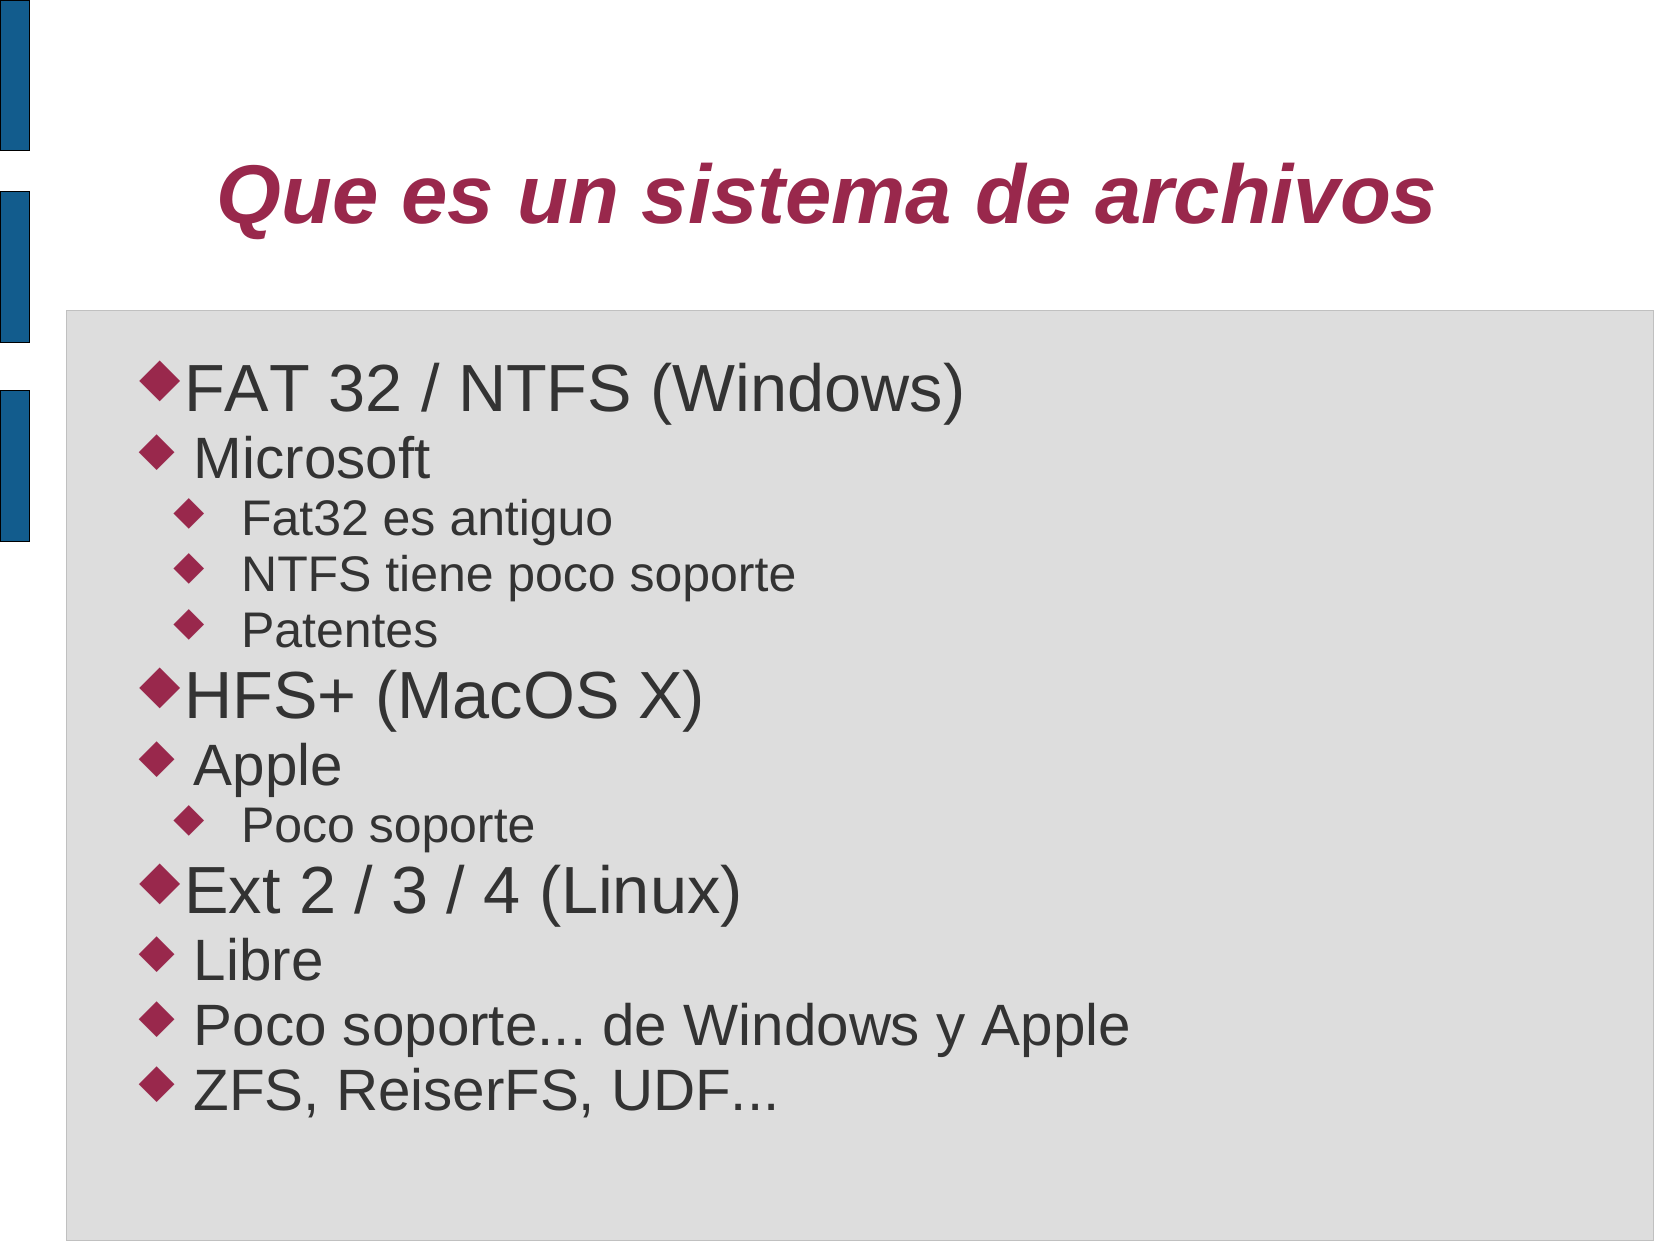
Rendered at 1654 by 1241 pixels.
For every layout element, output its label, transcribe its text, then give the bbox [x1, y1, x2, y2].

title Que es un sistema de archivos [121, 91, 1534, 299]
list FAT 32 / NTFS (Windows) Microsoft Fat32 es antiguo NTFS tiene poco soporte Patentes HFS+ (MacOS X) Apple Poco soporte Ext 2 / 3 / 4 (Linux) Libre Poco soporte... de Windows y Apple ZFS, ReiserFS, UDF... [134, 350, 1516, 1133]
